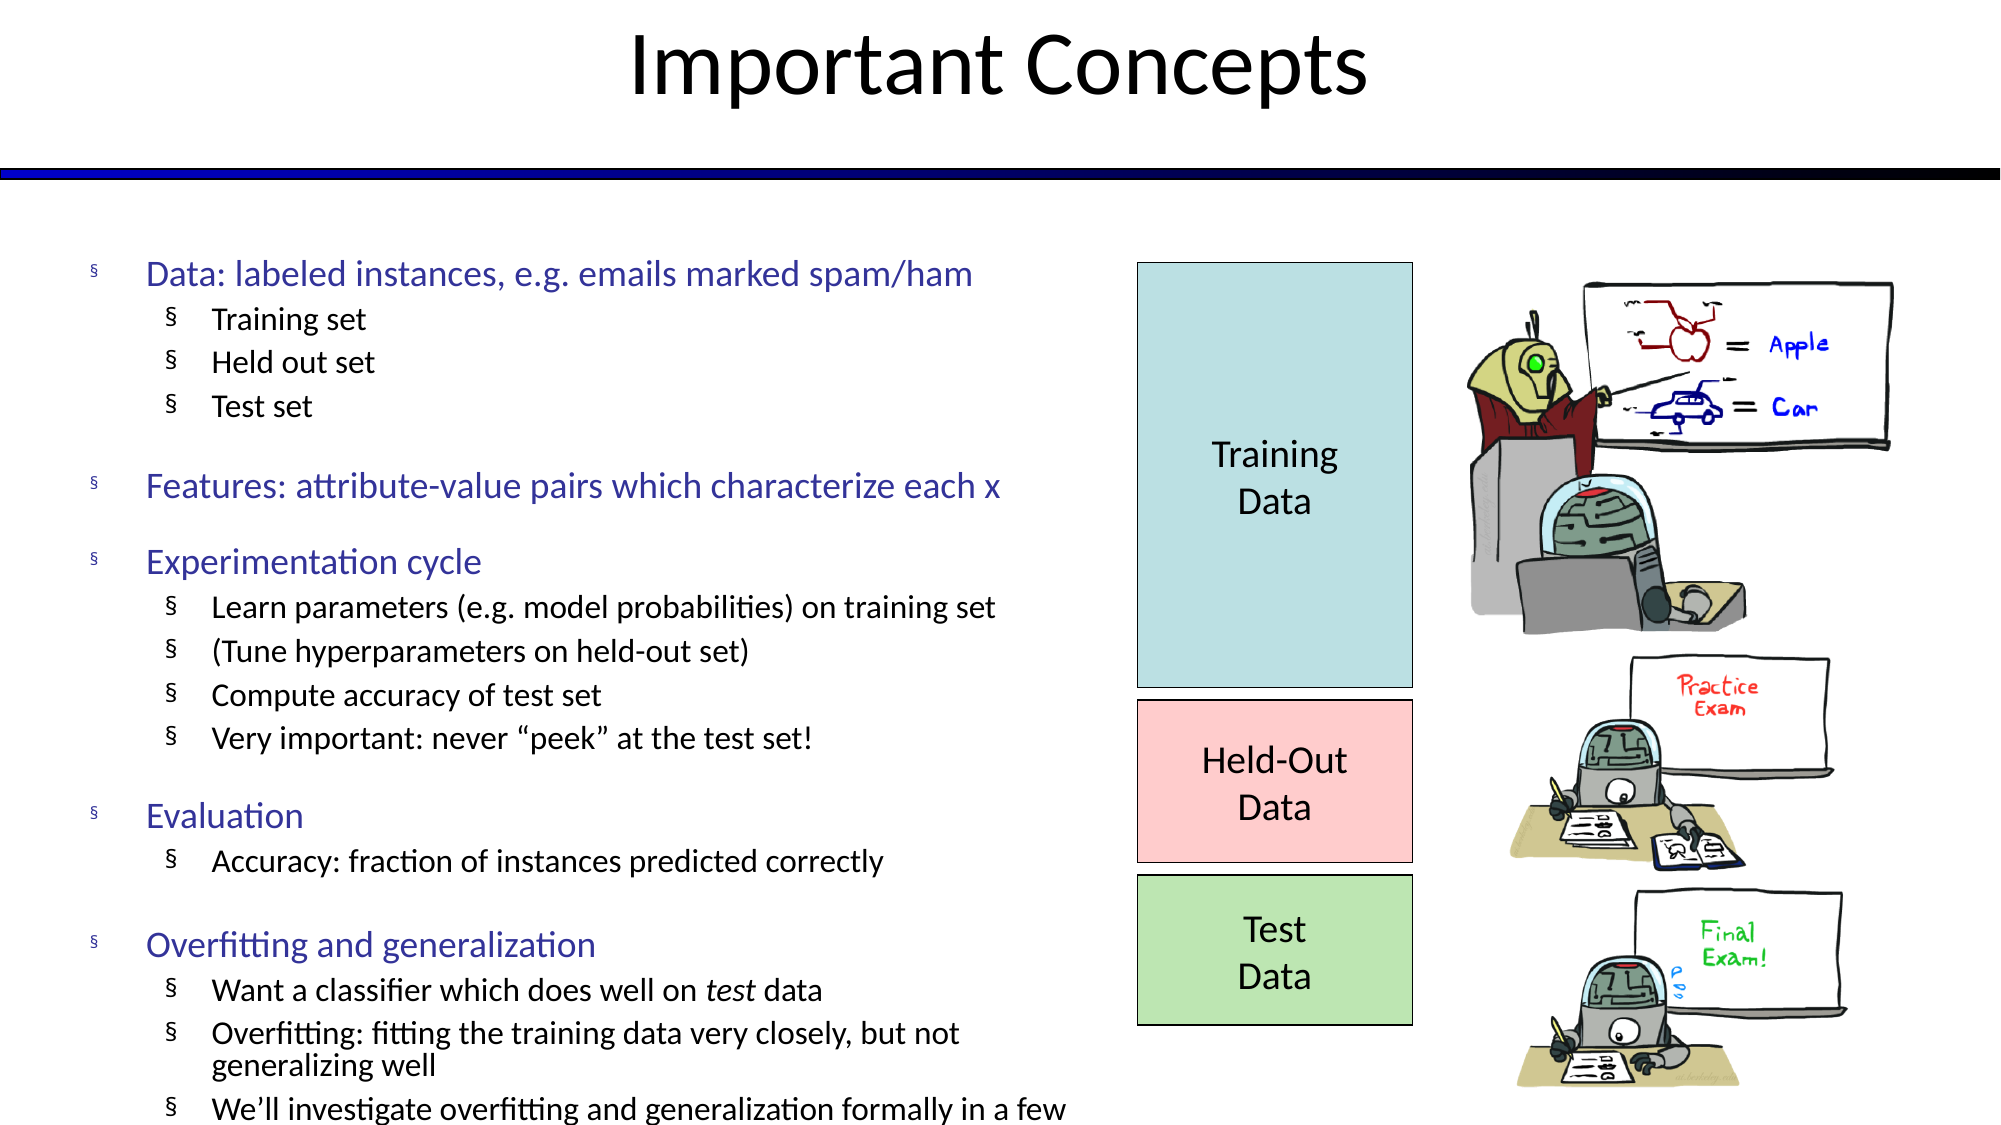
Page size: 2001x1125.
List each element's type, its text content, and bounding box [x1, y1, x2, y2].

text_box Test Data [1137, 874, 1413, 1025]
list Data: labeled instances, e.g. emails marked spam/ham Training set Held out set Test set Features: attribute-value pairs which characterize each x Experimentation cycle Learn parameters (e.g. model probabilities) on training set (Tune hyperparameters on held-out set) Compute accuracy of test set Very important: never “peek” at the test set! Evaluation Accuracy: fraction of instances predicted correctly Overfitting and generalization Want a classifier which does well on test data Overfitting: fitting the training data very closely, but not generalizing well We’ll investigate overfitting and generalization formally in a few lectures [75, 249, 1113, 1063]
title Important Concepts [0, 0, 2000, 184]
text_box Held-Out Data [1137, 699, 1413, 863]
picture [1450, 262, 1906, 1088]
text_box Training Data [1137, 262, 1413, 688]
